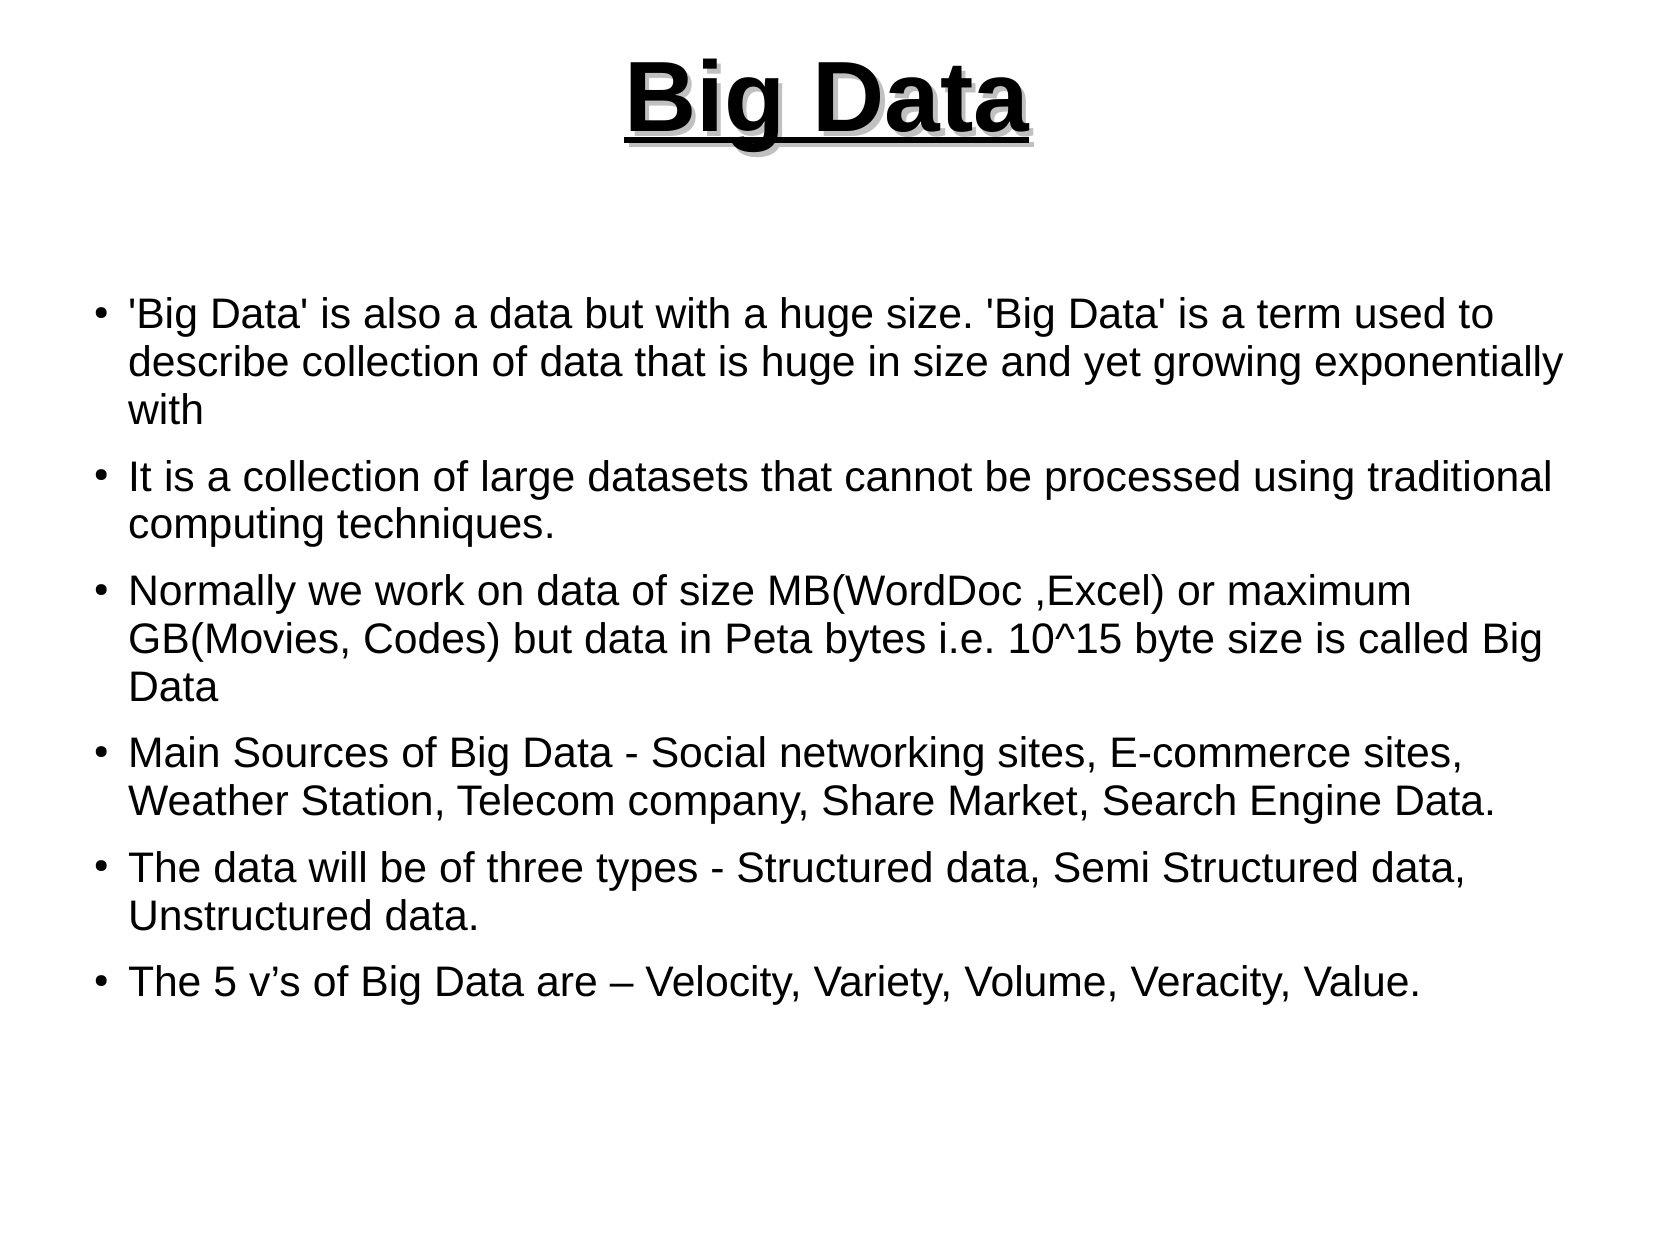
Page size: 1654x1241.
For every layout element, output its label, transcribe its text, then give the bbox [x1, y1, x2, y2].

title Big Data [82, 40, 1571, 266]
list 'Big Data' is also a data but with a huge size. 'Big Data' is a term used to describe collection of data that is huge in size and yet growing exponentially with It is a collection of large datasets that cannot be processed using traditional computing techniques. Normally we work on data of size MB(WordDoc ,Excel) or maximum GB(Movies, Codes) but data in Peta bytes i.e. 10^15 byte size is called Big Data Main Sources of Big Data - Social networking sites, E-commerce sites, Weather Station, Telecom company, Share Market, Search Engine Data. The data will be of three types - Structured data, Semi Structured data, Unstructured data. The 5 v’s of Big Data are – Velocity, Variety, Volume, Veracity, Value. [82, 290, 1571, 1010]
